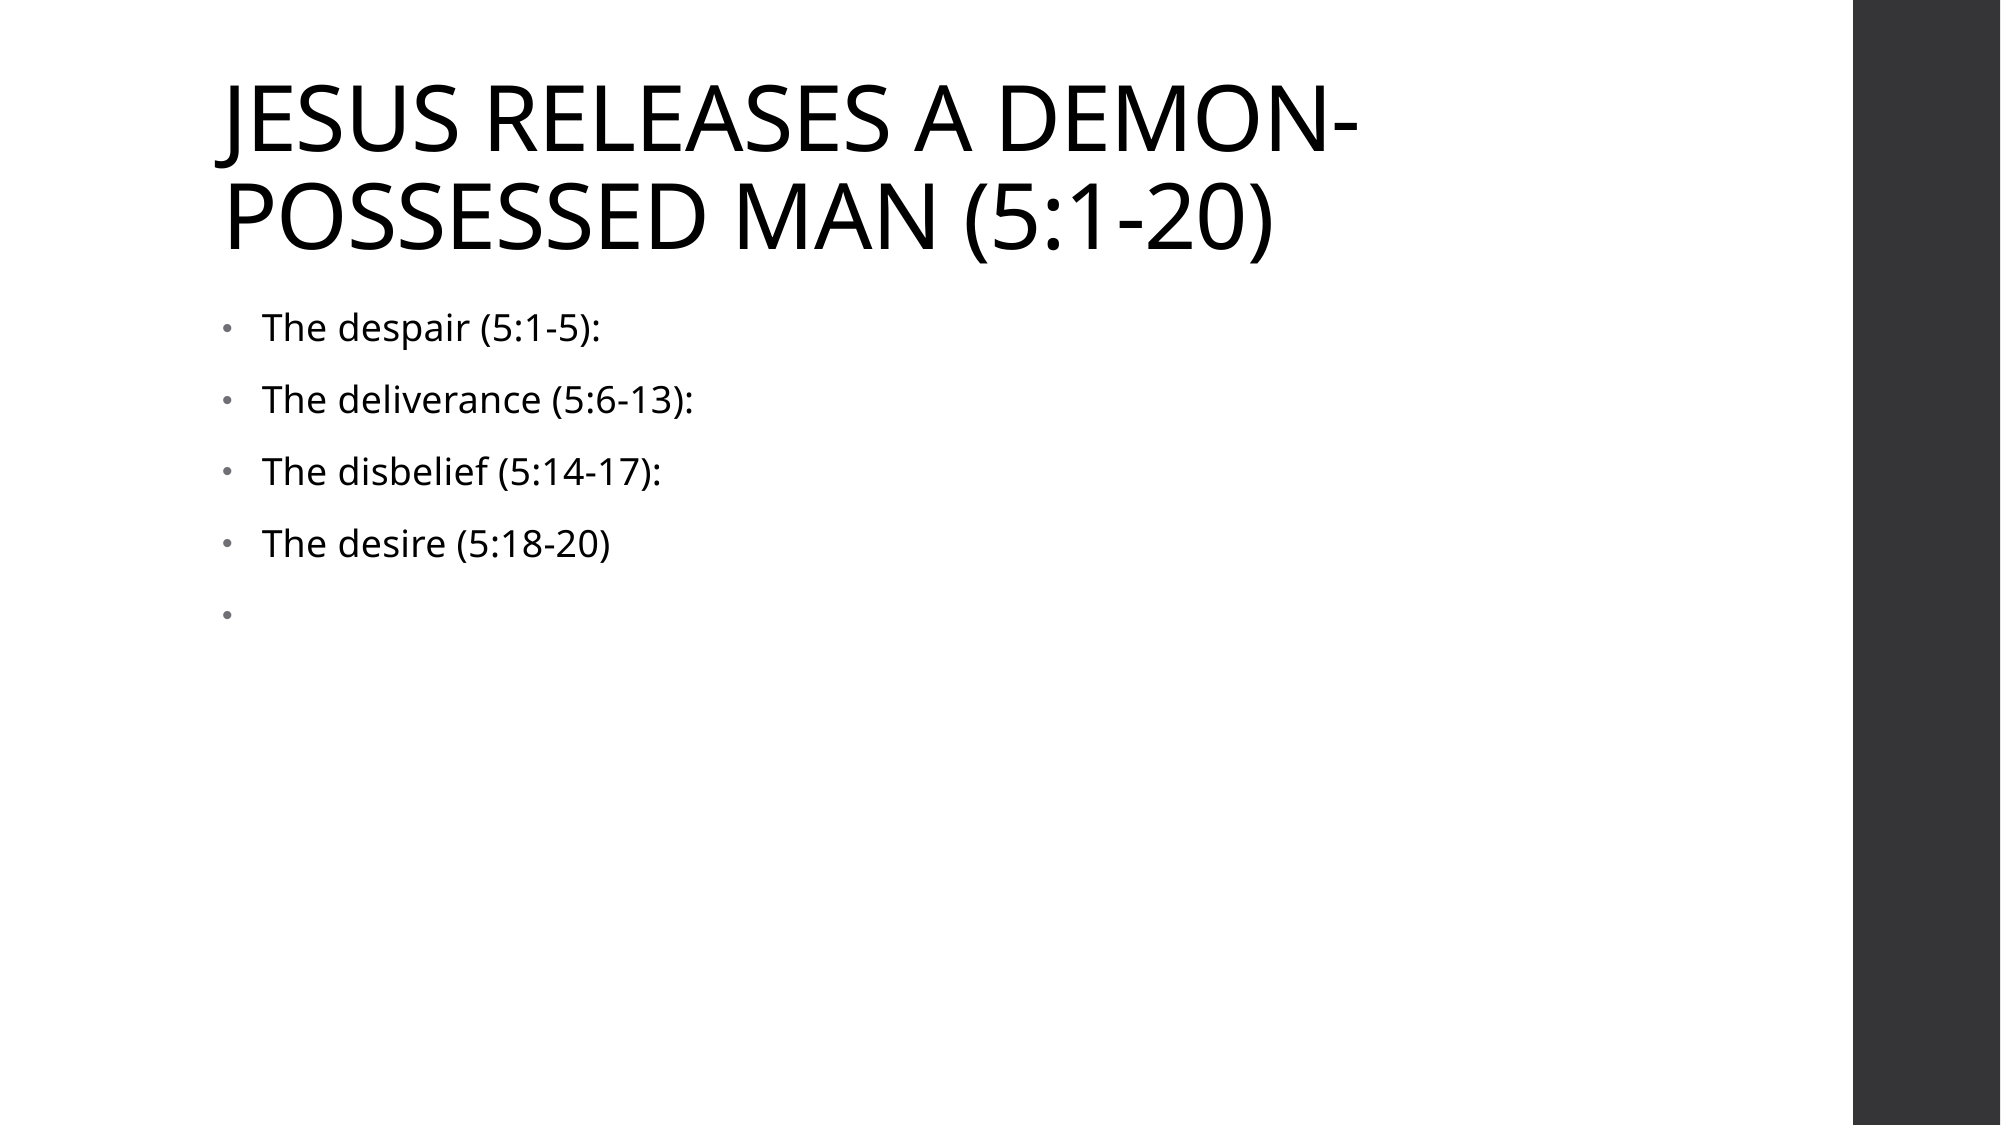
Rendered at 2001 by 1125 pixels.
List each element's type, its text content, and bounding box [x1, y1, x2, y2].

list The despair (5:1-5): The deliverance (5:6-13): The disbelief (5:14-17): The desire (5:18-20) [206, 299, 1617, 1014]
title JESUS RELEASES A DEMON-POSSESSED MAN (5:1-20) [206, 60, 1797, 278]
